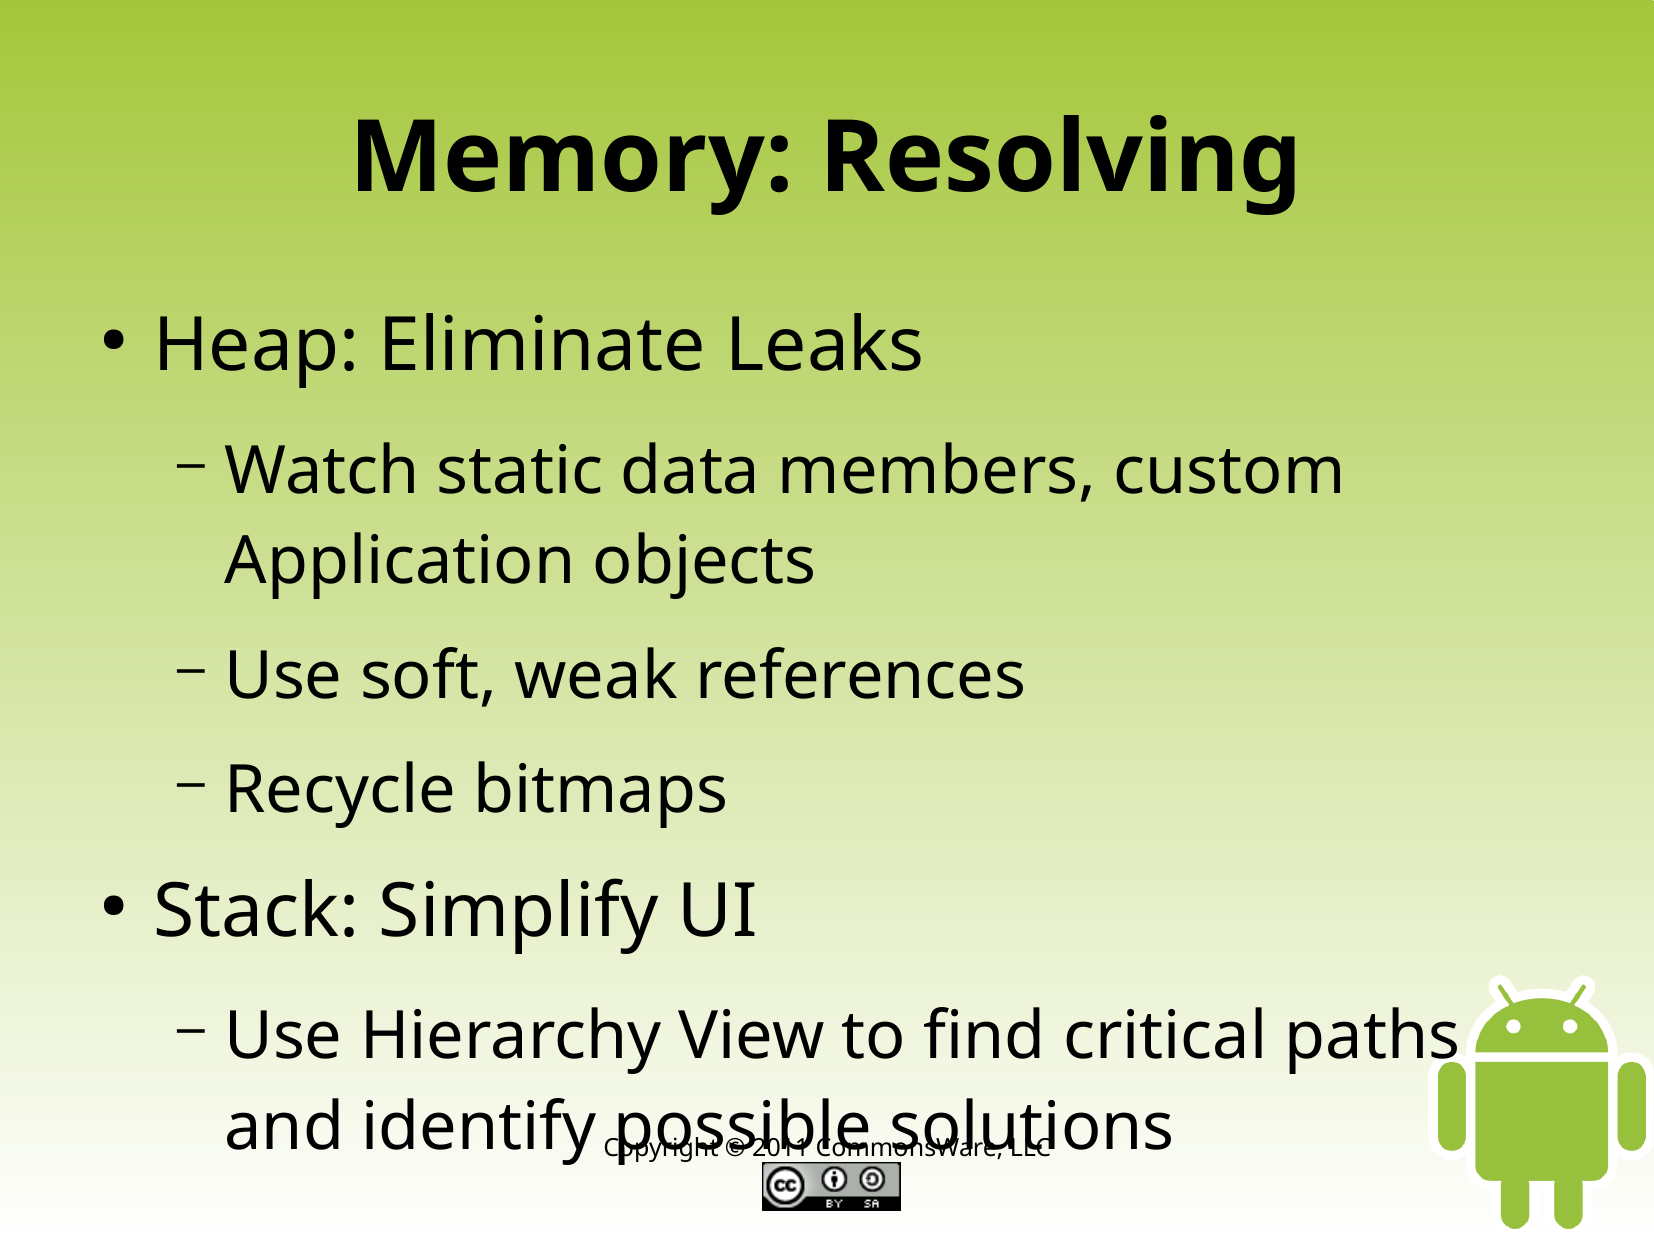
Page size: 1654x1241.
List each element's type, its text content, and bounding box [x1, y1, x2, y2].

list Heap: Eliminate Leaks Watch static data members, custom Application objects Use soft, weak references Recycle bitmaps Stack: Simplify UI Use Hierarchy View to find critical paths and identify possible solutions [82, 290, 1571, 1109]
picture [1428, 975, 1654, 1238]
picture [762, 1162, 901, 1211]
title Memory: Resolving [82, 49, 1571, 257]
